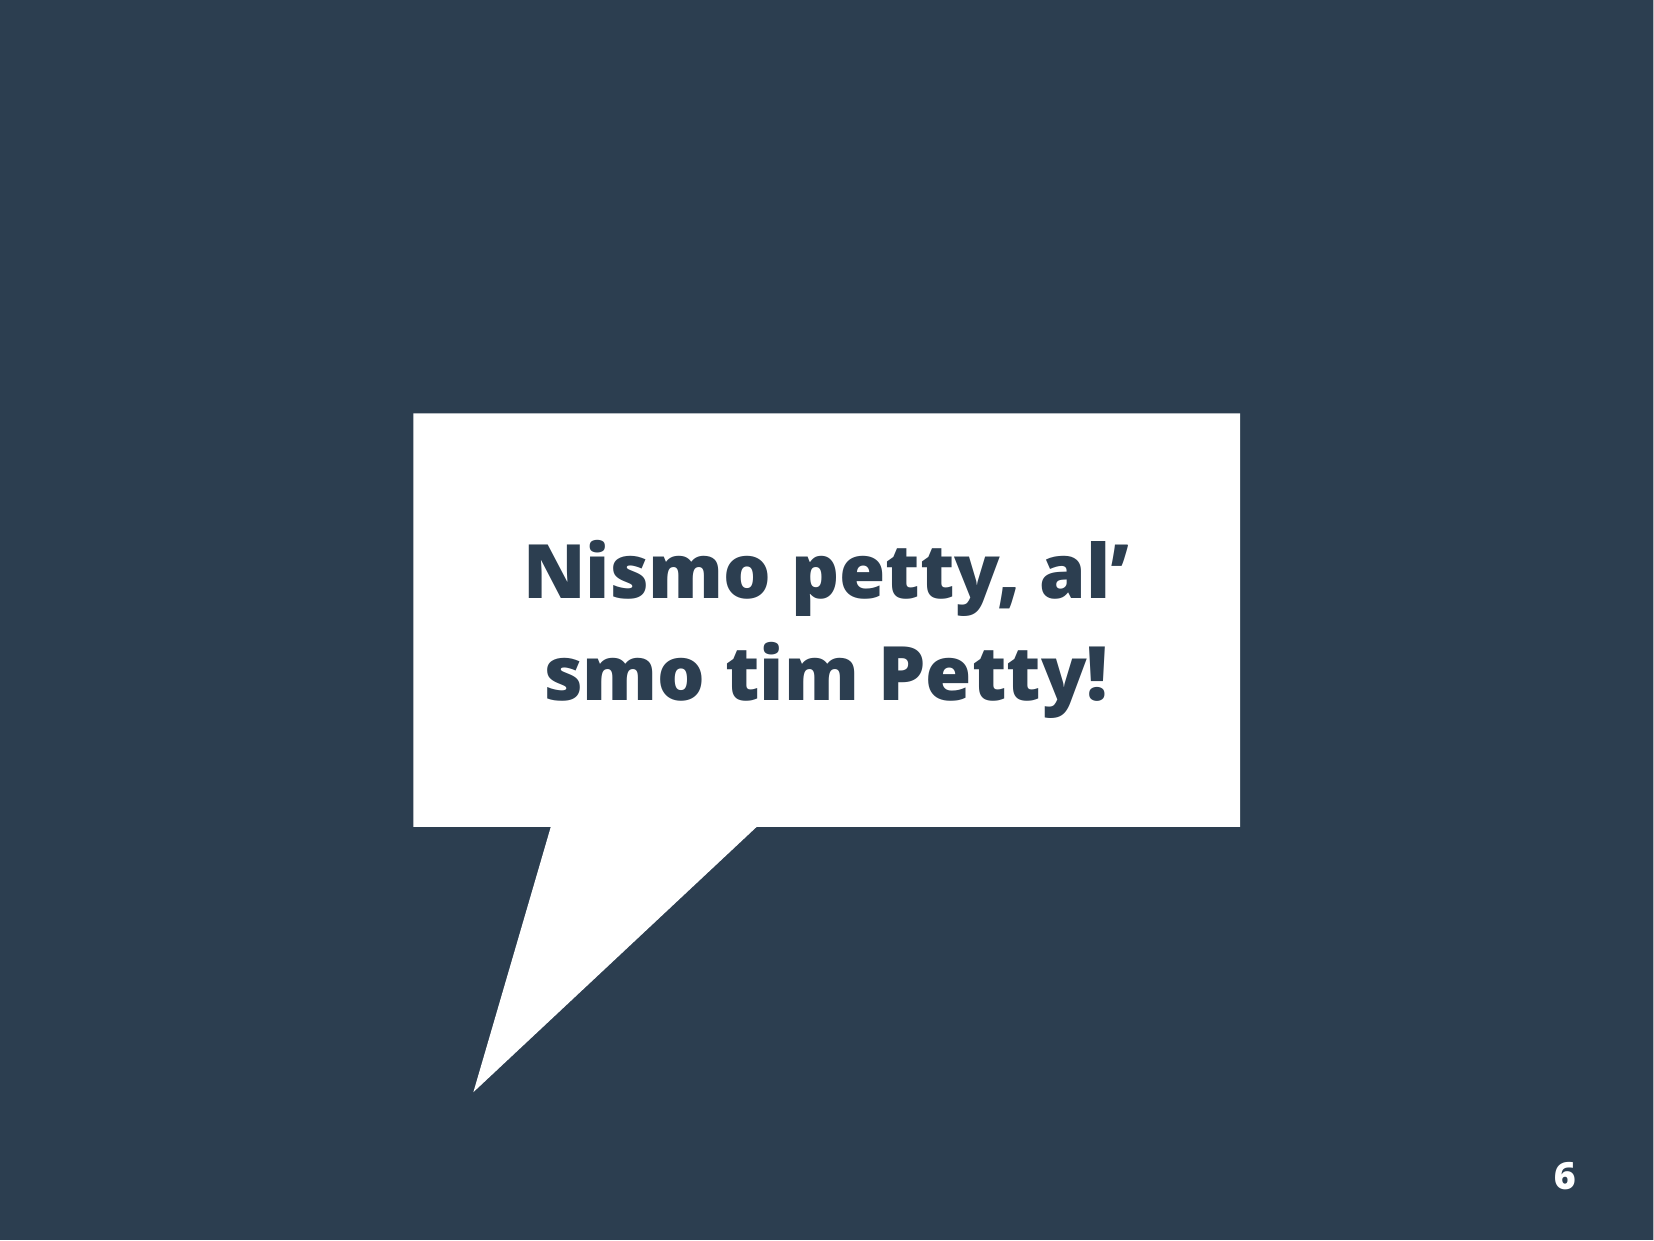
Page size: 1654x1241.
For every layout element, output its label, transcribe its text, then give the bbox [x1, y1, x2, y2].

title Nismo petty, al’ smo tim Petty! [442, 442, 1211, 798]
